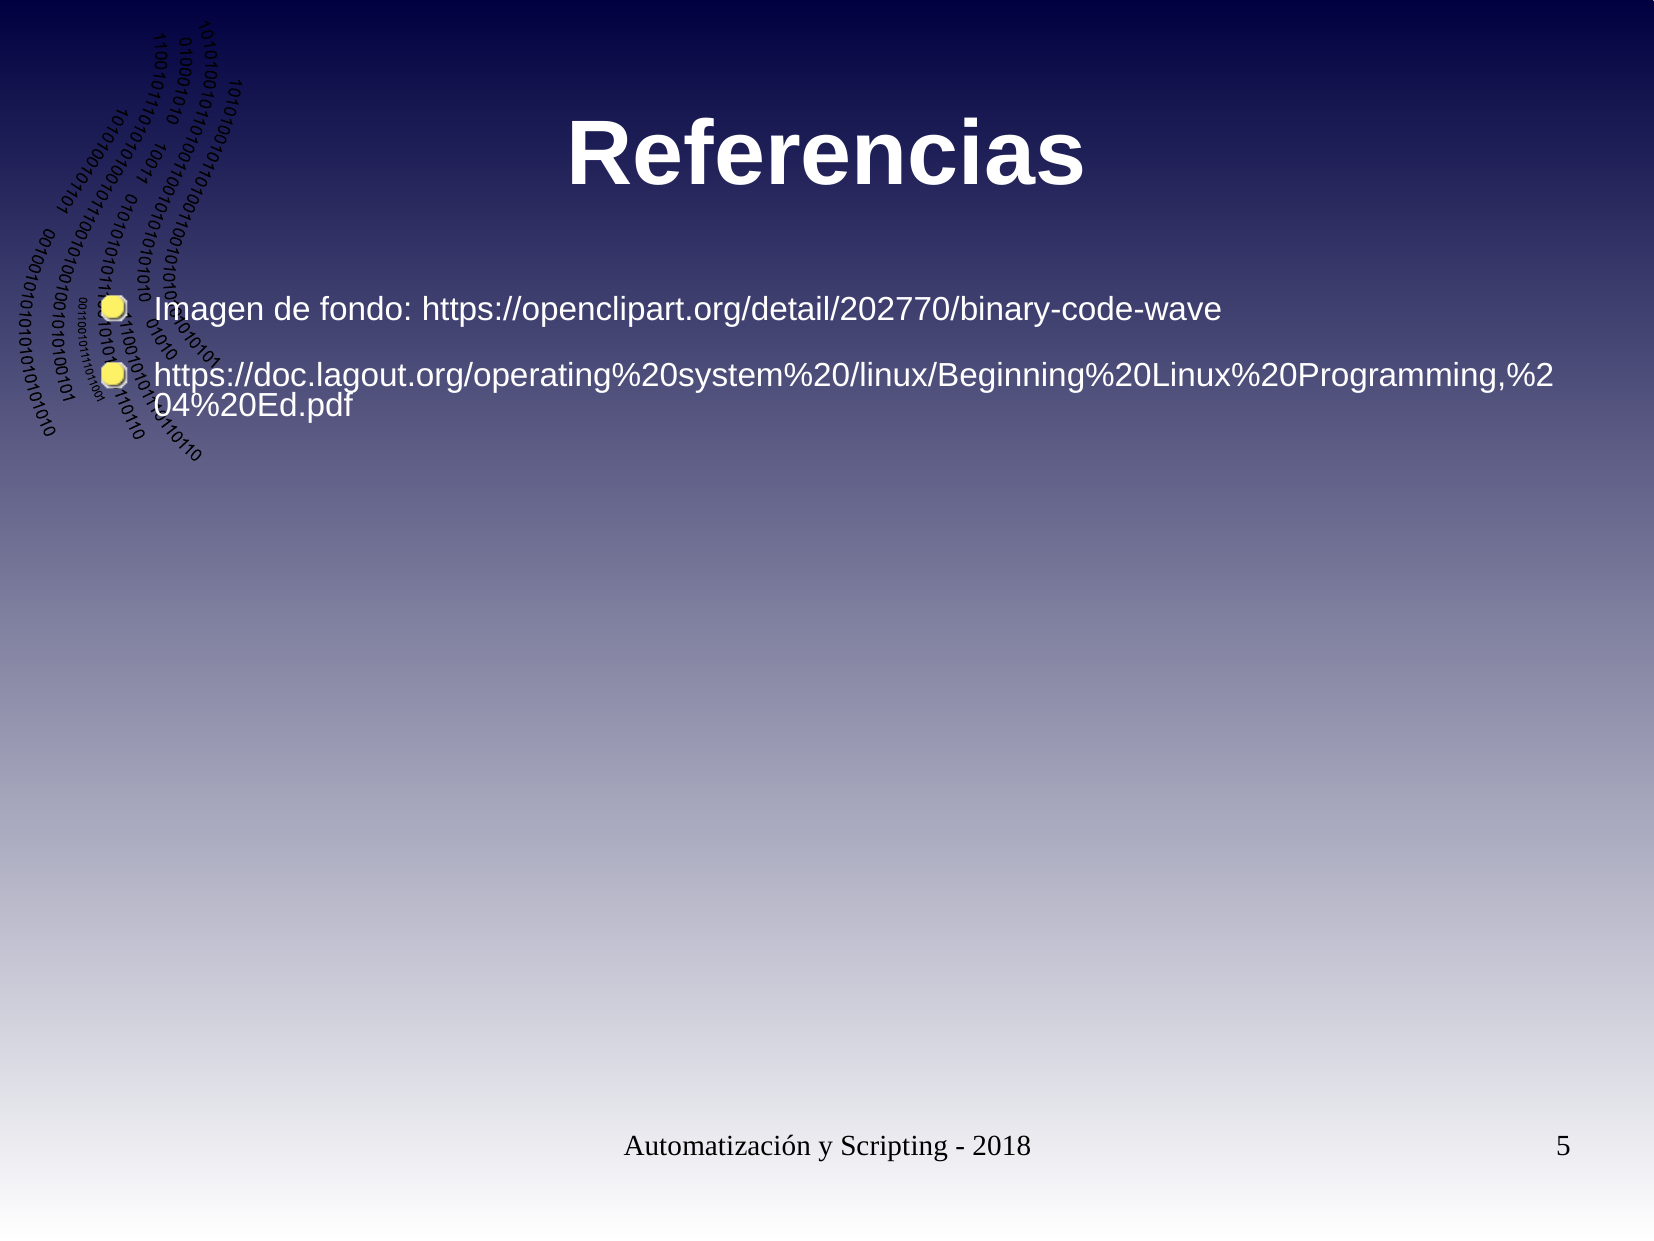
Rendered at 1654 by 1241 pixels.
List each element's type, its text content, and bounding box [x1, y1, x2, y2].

title Referencias [82, 49, 1571, 257]
picture [18, 20, 243, 461]
list Imagen de fondo: https://openclipart.org/detail/202770/binary-code-wave https://doc.lagout.org/operating%20system%20/linux/Beginning%20Linux%20Programming,%204%20Ed.pdf [82, 290, 1571, 1010]
